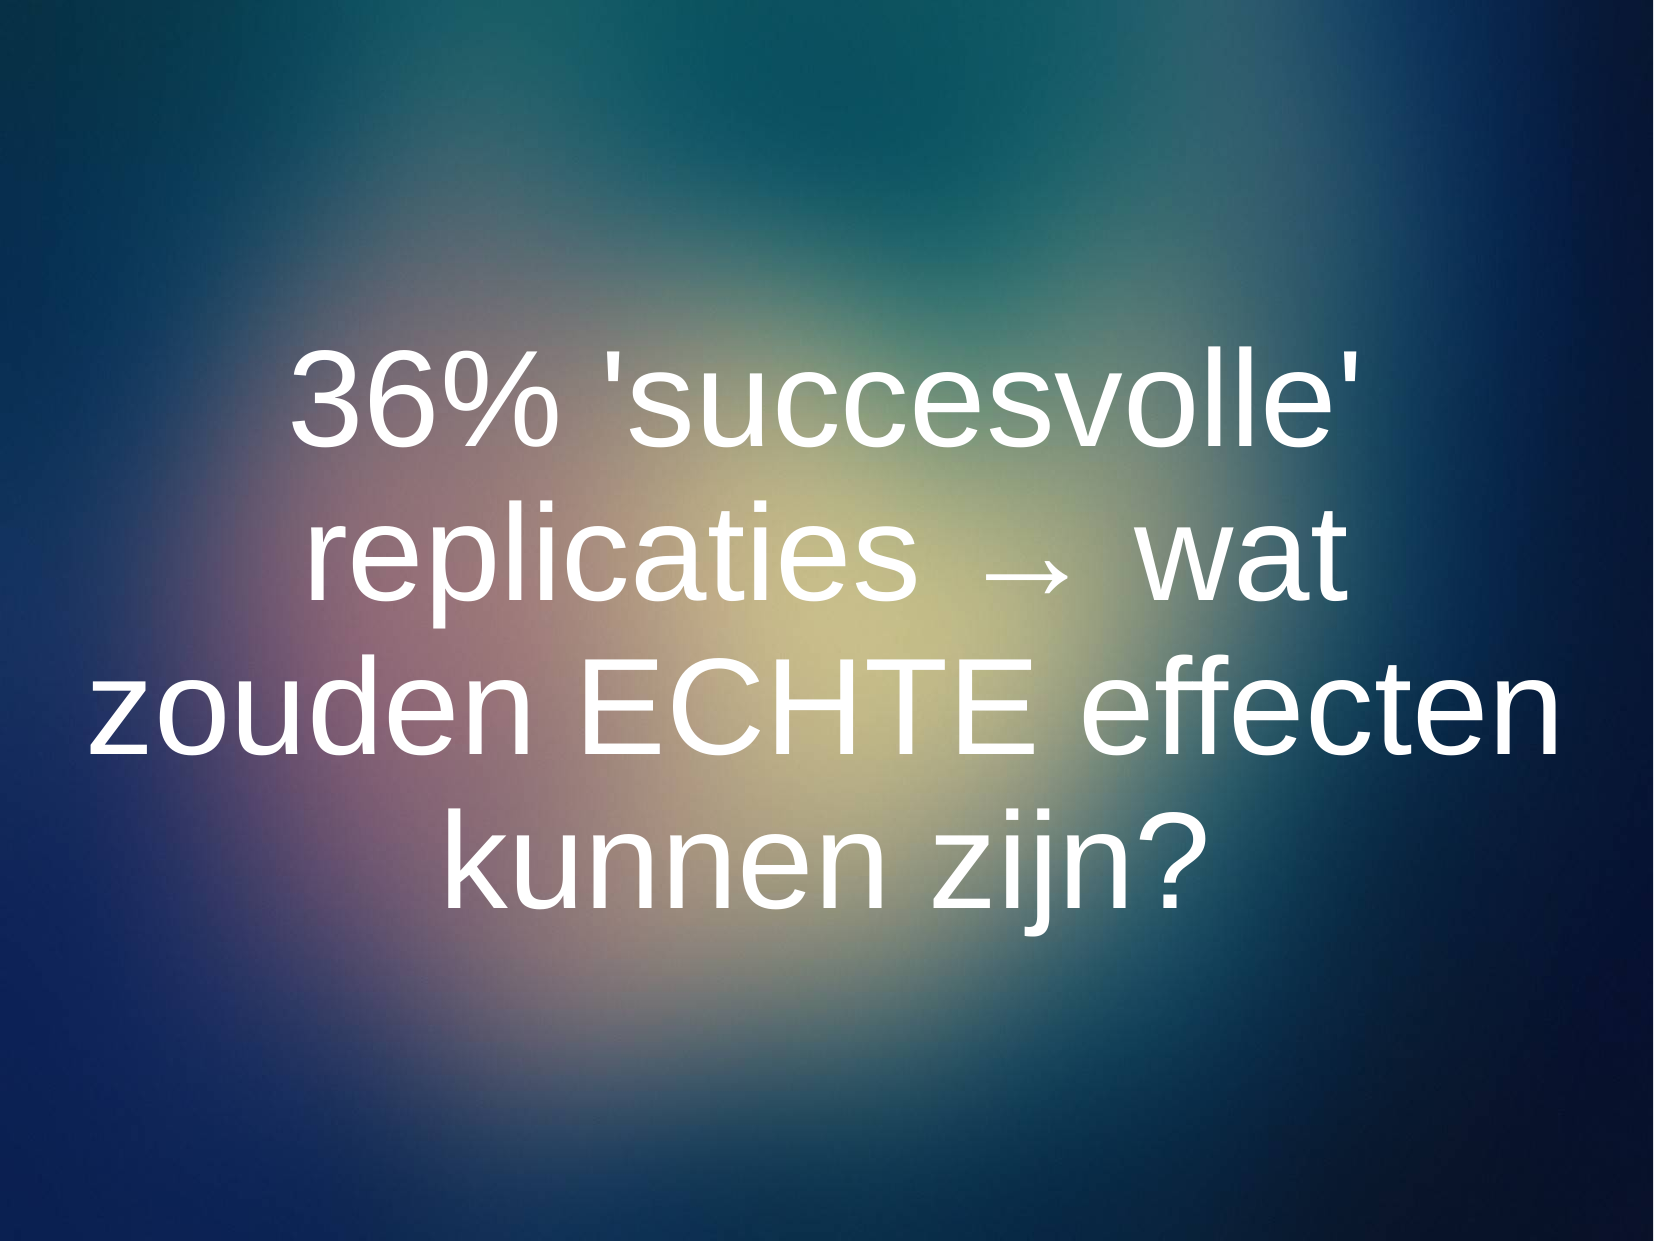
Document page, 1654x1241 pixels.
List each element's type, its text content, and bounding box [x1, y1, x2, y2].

picture [0, 0, 1654, 1241]
text_box 36% 'succesvolle' replicaties → wat zouden ECHTE effecten kunnen zijn? [61, 315, 1591, 945]
